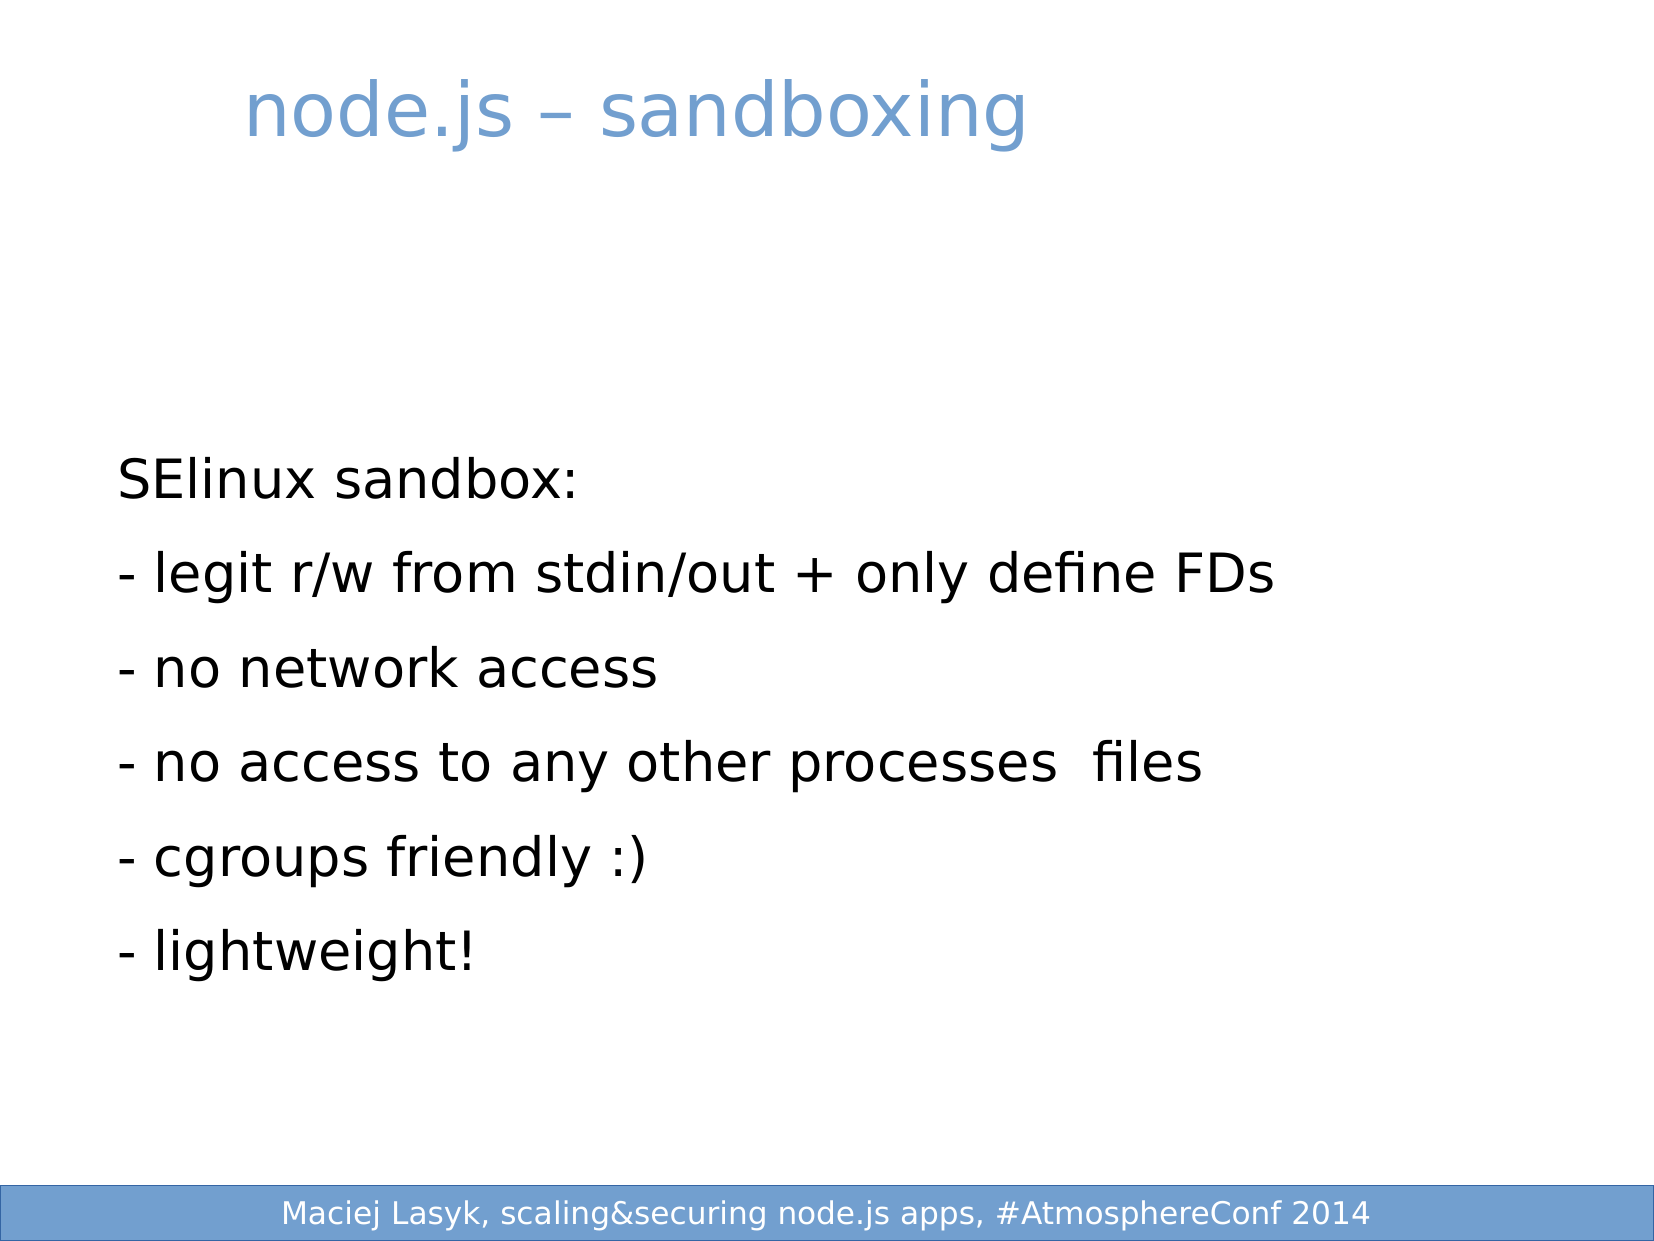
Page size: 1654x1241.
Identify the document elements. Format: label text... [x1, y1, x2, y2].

text_box [0, 1185, 1654, 1241]
text_box SElinux sandbox: - legit r/w from stdin/out + only define FDs - no network access - no access to any other processes files - cgroups friendly :) - lightweight! [102, 409, 1293, 960]
text_box Maciej Lasyk, scaling&securing node.js apps, #AtmosphereConf 2014 [266, 1188, 1388, 1240]
text_box node.js – sandboxing [228, 60, 1046, 163]
